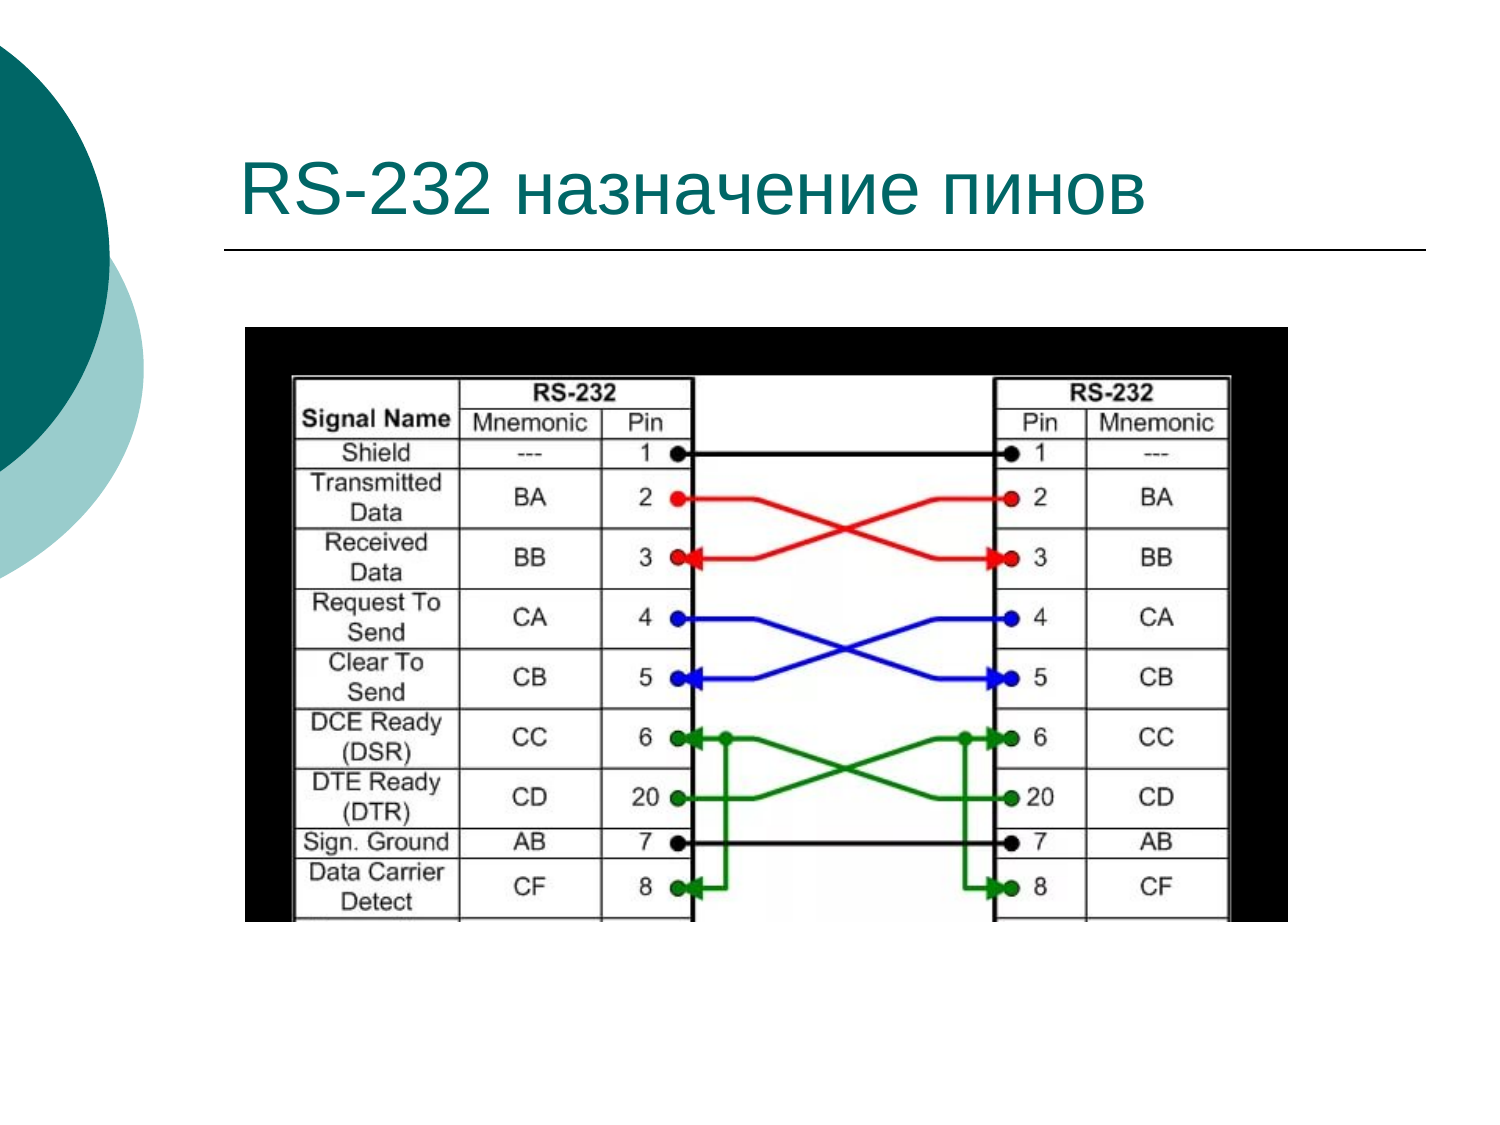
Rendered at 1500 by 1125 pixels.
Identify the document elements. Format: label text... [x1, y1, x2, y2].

title RS-232 назначение пинов [224, 41, 1425, 237]
picture [245, 327, 1288, 922]
